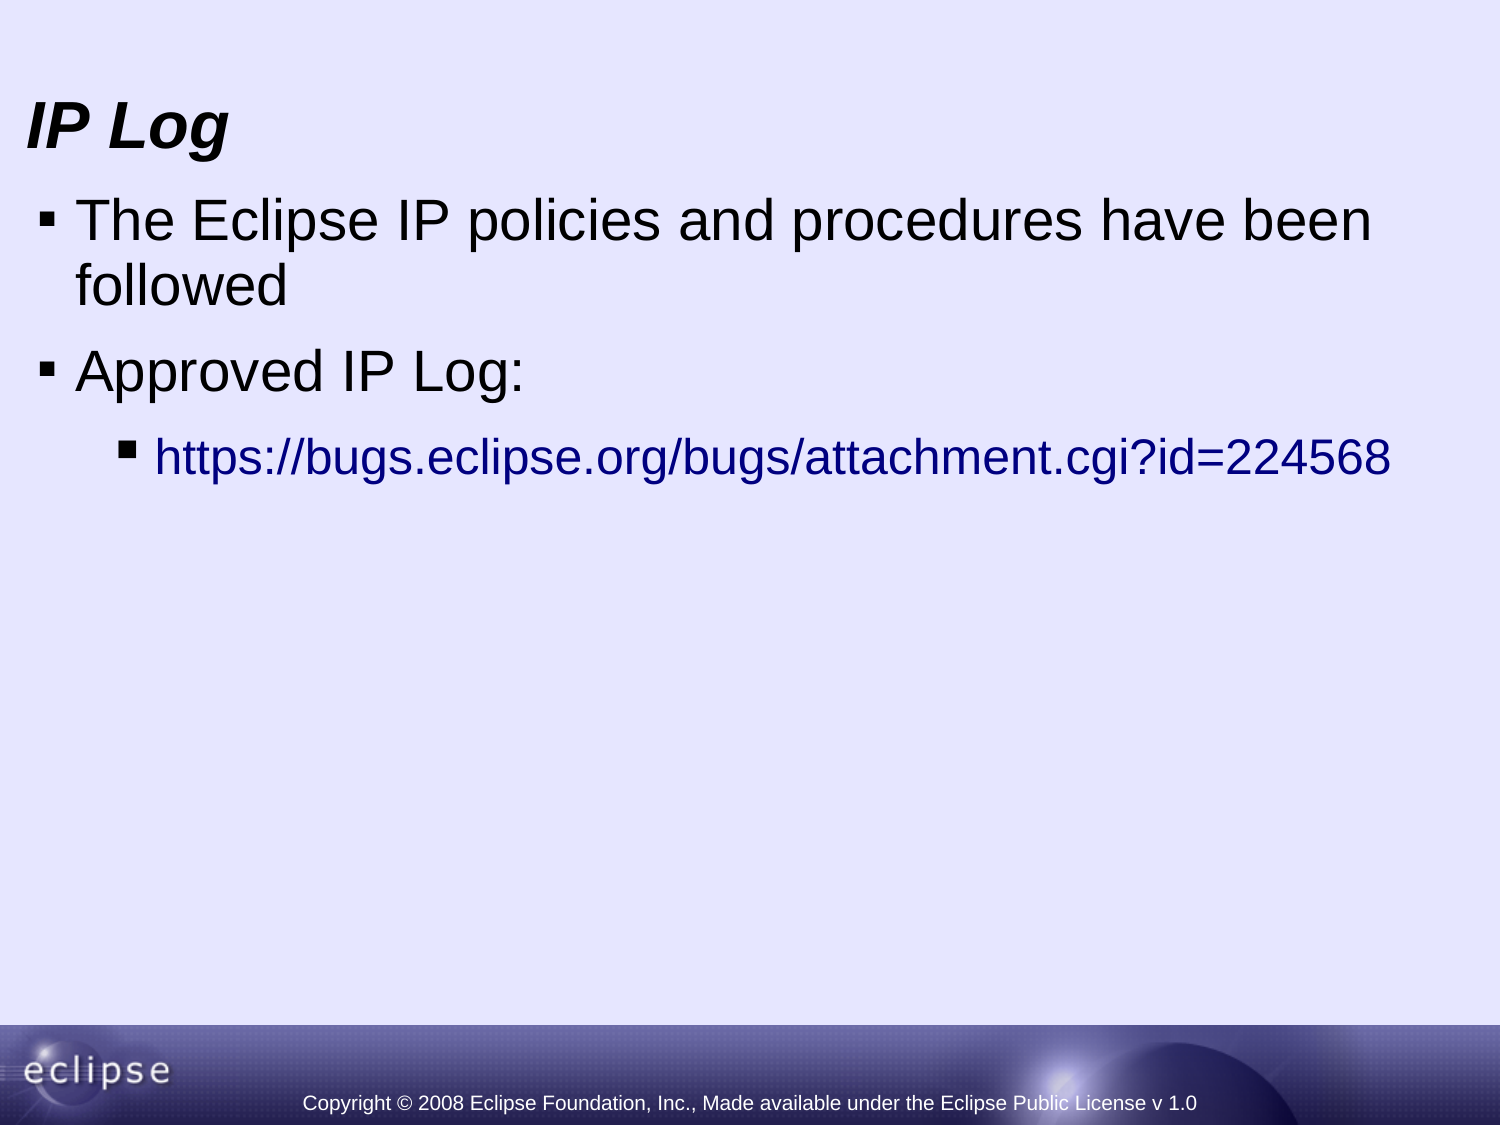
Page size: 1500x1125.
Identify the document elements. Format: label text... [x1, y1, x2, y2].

list The Eclipse IP policies and procedures have been followed Approved IP Log: https://bugs.eclipse.org/bugs/attachment.cgi?id=224568 [37, 187, 1463, 1021]
picture [0, 1025, 1500, 1125]
title IP Log [26, 84, 1474, 172]
